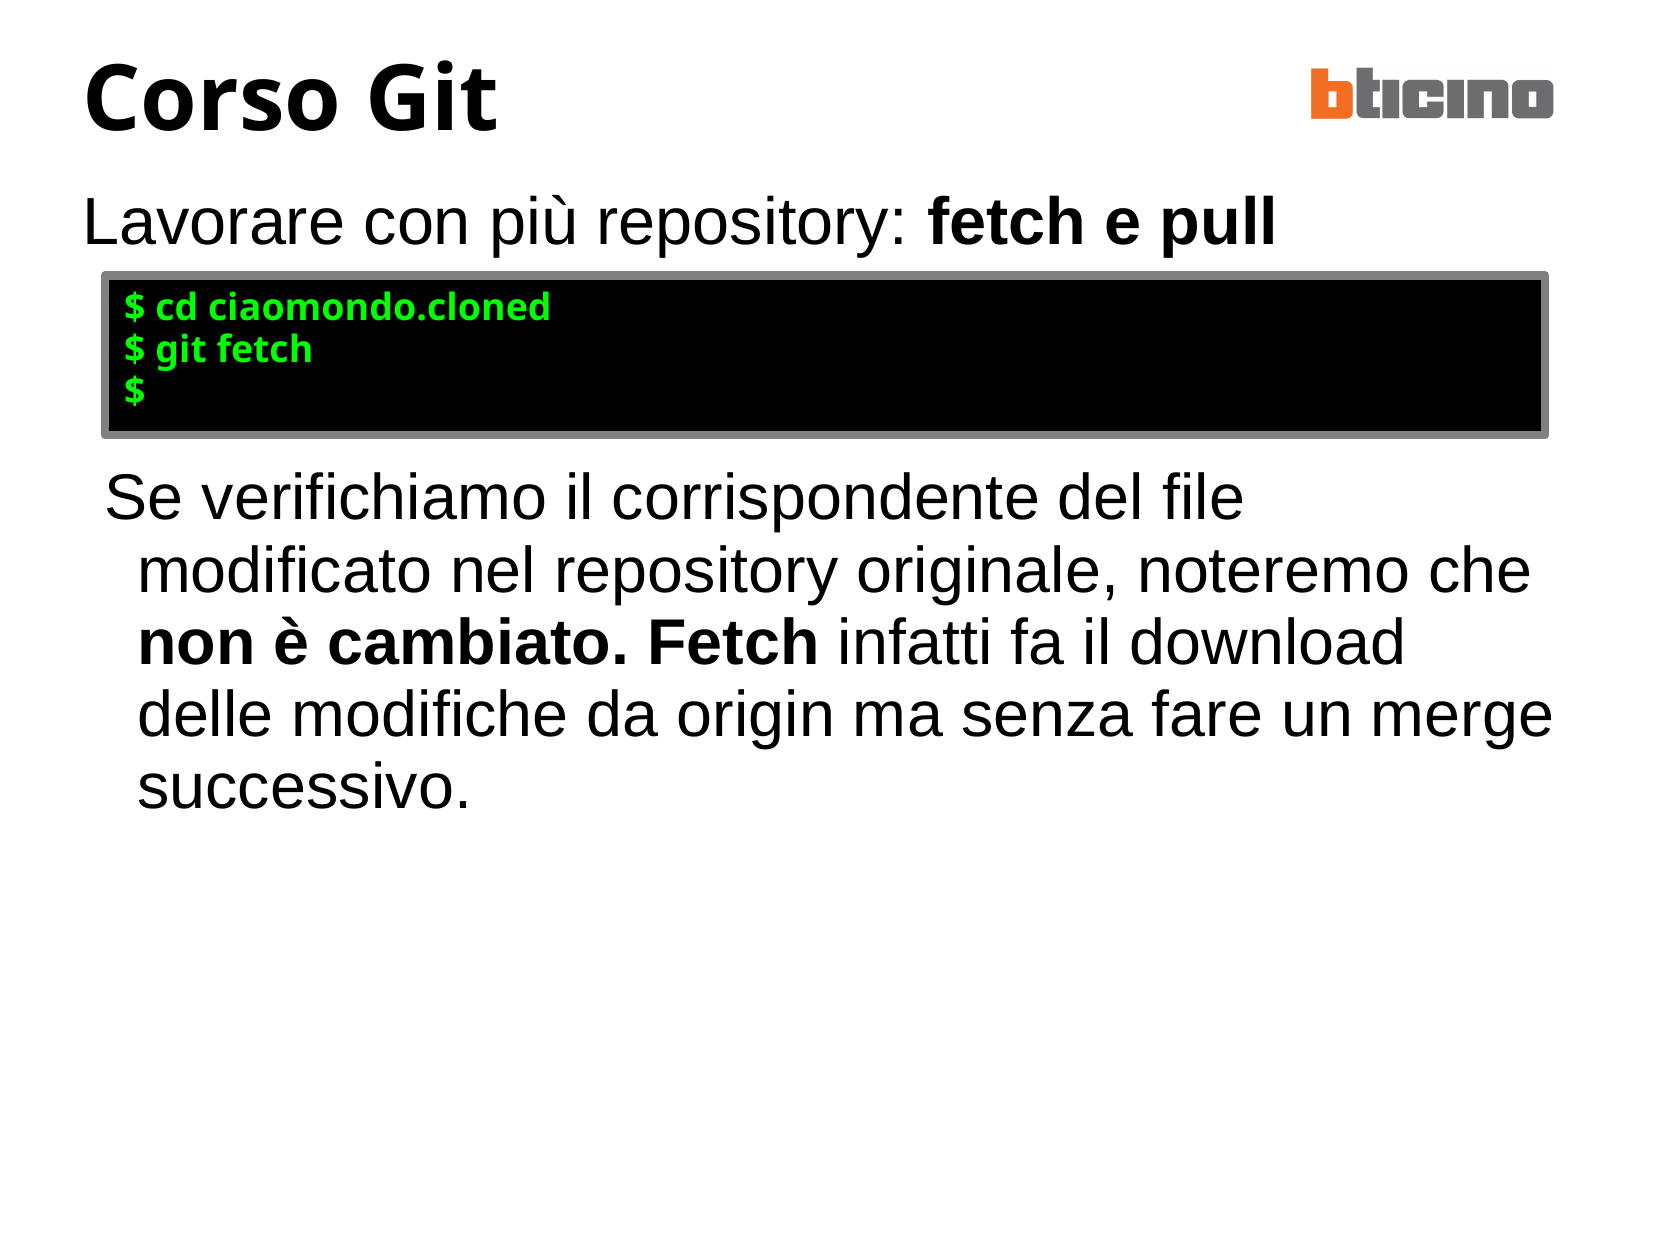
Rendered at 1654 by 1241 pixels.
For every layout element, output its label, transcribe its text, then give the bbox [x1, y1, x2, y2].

list Se verifichiamo il corrispondente del file modificato nel repository originale, noteremo che non è cambiato. Fetch infatti fa il download delle modifiche da origin ma senza fare un merge successivo. [82, 457, 1561, 826]
list Lavorare con più repository: fetch e pull [82, 180, 1561, 270]
title Corso Git [82, 48, 1570, 151]
text_box $ cd ciaomondo.cloned $ git fetch $ [105, 275, 1546, 436]
